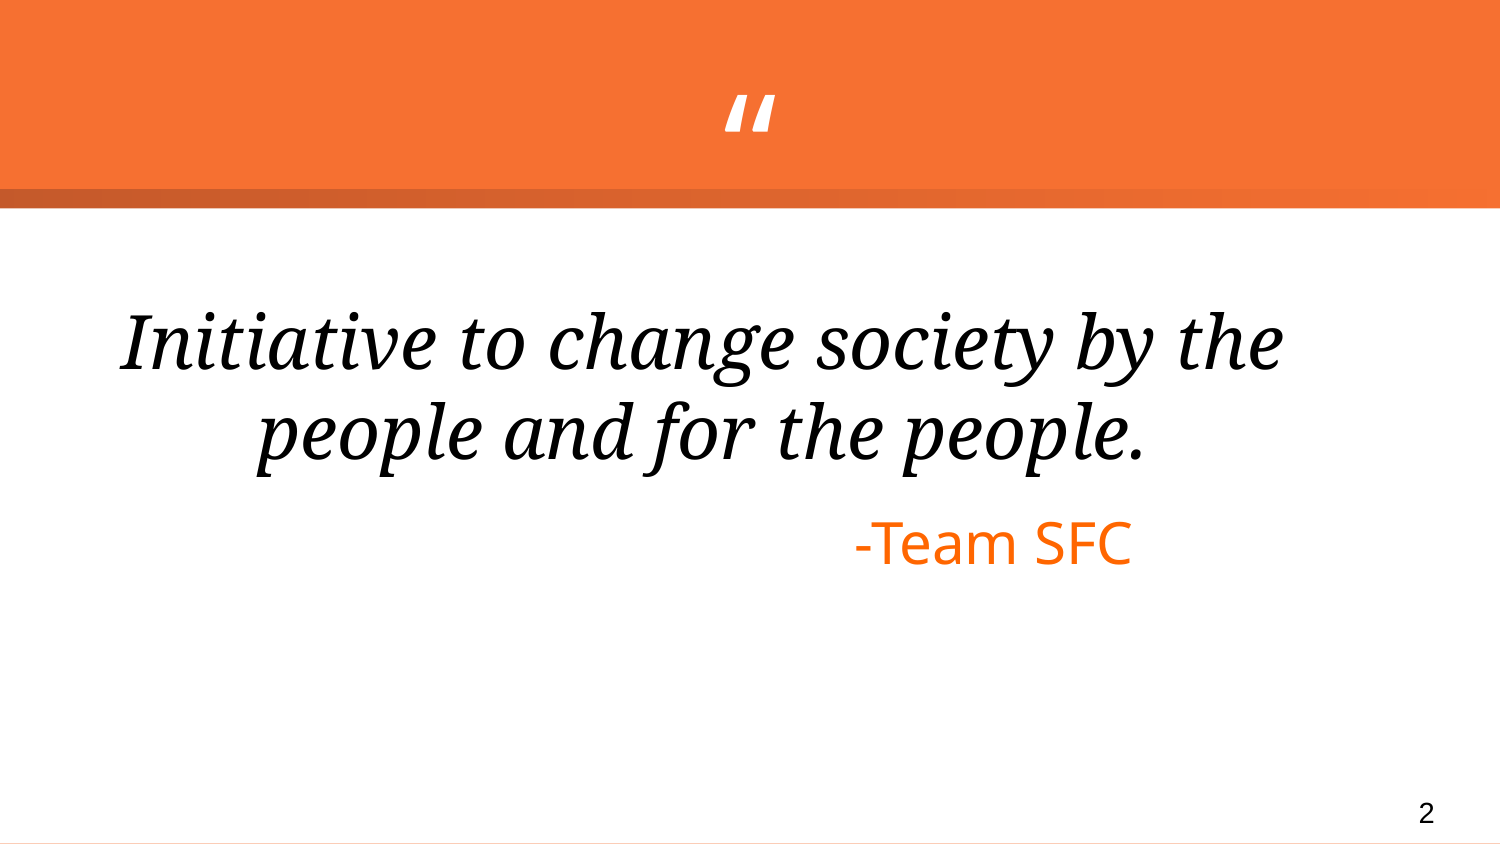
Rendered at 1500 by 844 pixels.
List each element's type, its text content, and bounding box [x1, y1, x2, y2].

text_box -Team SFC [840, 495, 1171, 603]
list Initiative to change society by the people and for the people. [50, 279, 1356, 616]
slide_number <number> [1403, 779, 1494, 844]
